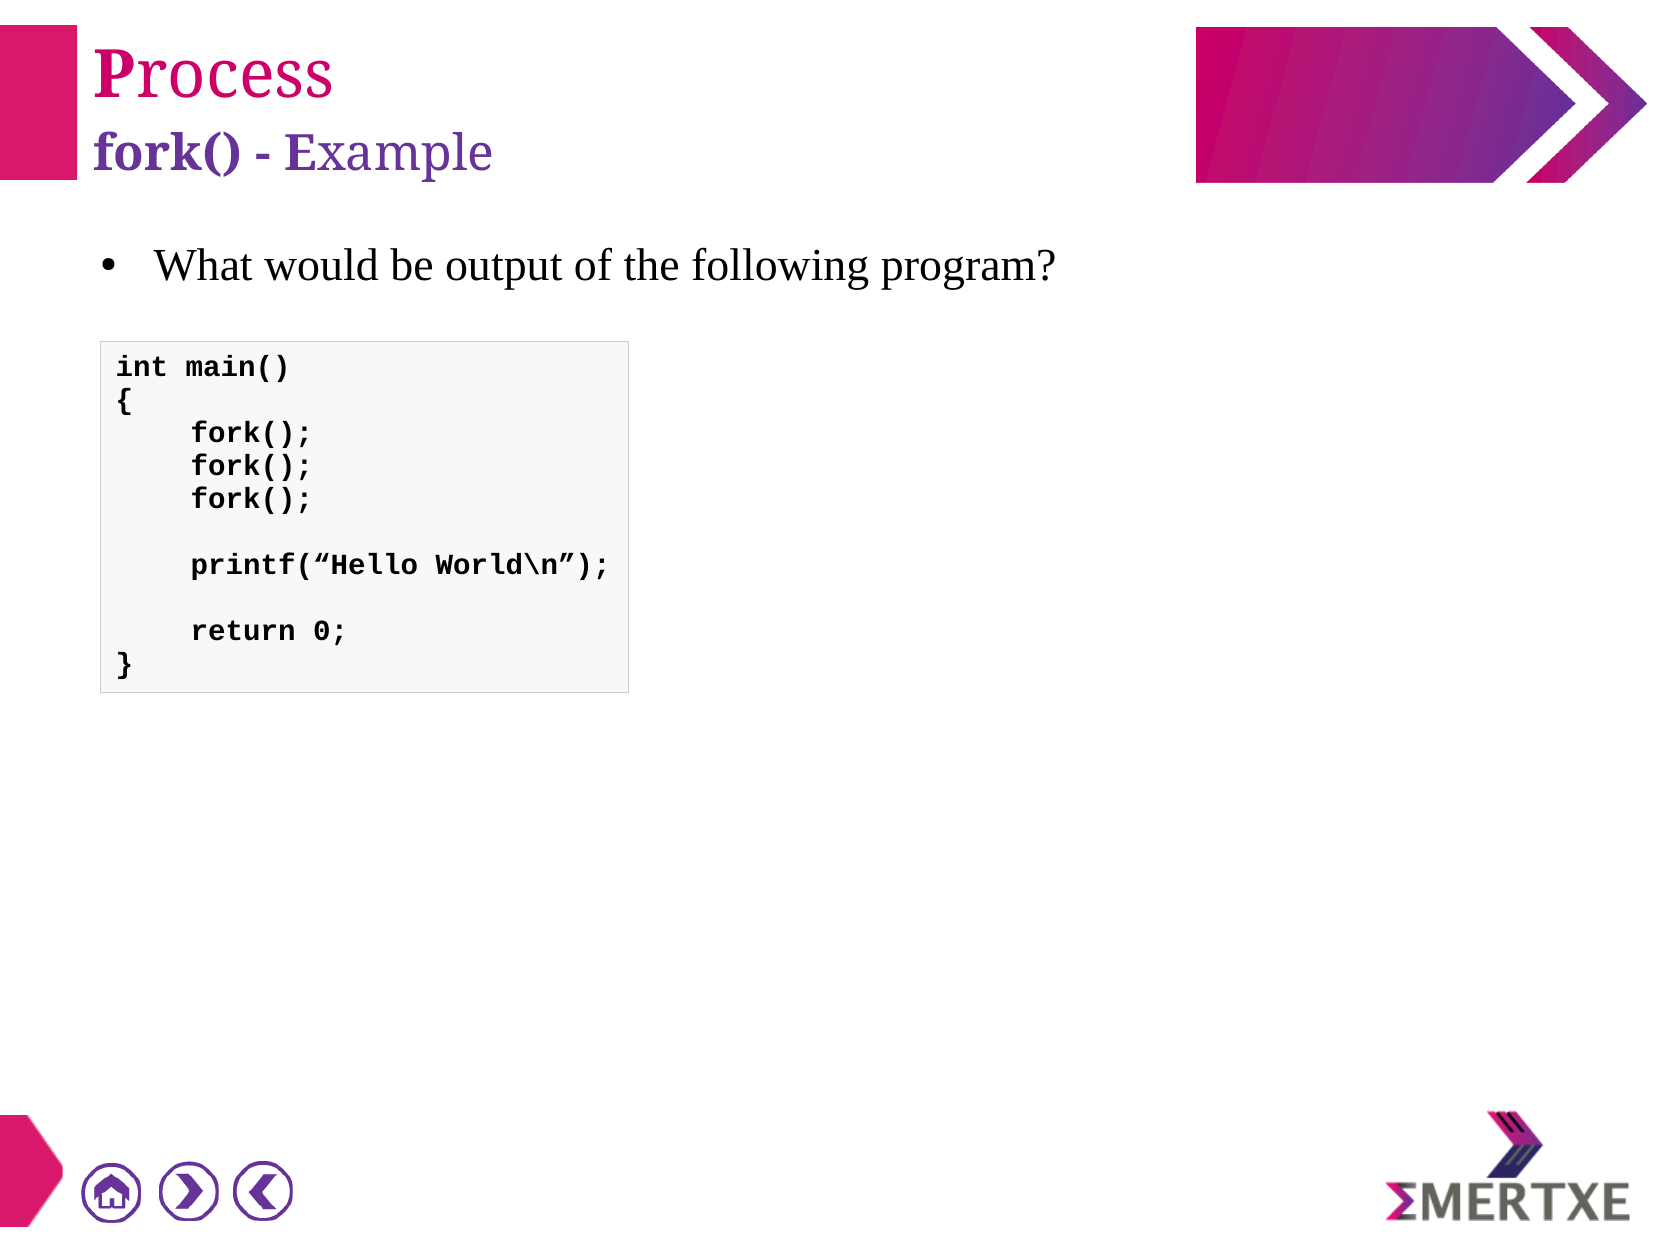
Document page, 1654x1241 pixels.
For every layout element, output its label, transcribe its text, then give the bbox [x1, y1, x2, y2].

picture [81, 1163, 141, 1223]
picture [1385, 1107, 1631, 1221]
picture [1571, 27, 1647, 183]
picture [159, 1161, 219, 1221]
list What would be output of the following program? [82, 240, 1571, 331]
title Process fork() - Example [93, 2, 1571, 210]
text_box int main() { fork(); fork(); fork(); printf(“Hello World\n”); return 0; } [100, 341, 629, 693]
picture [233, 1161, 293, 1221]
